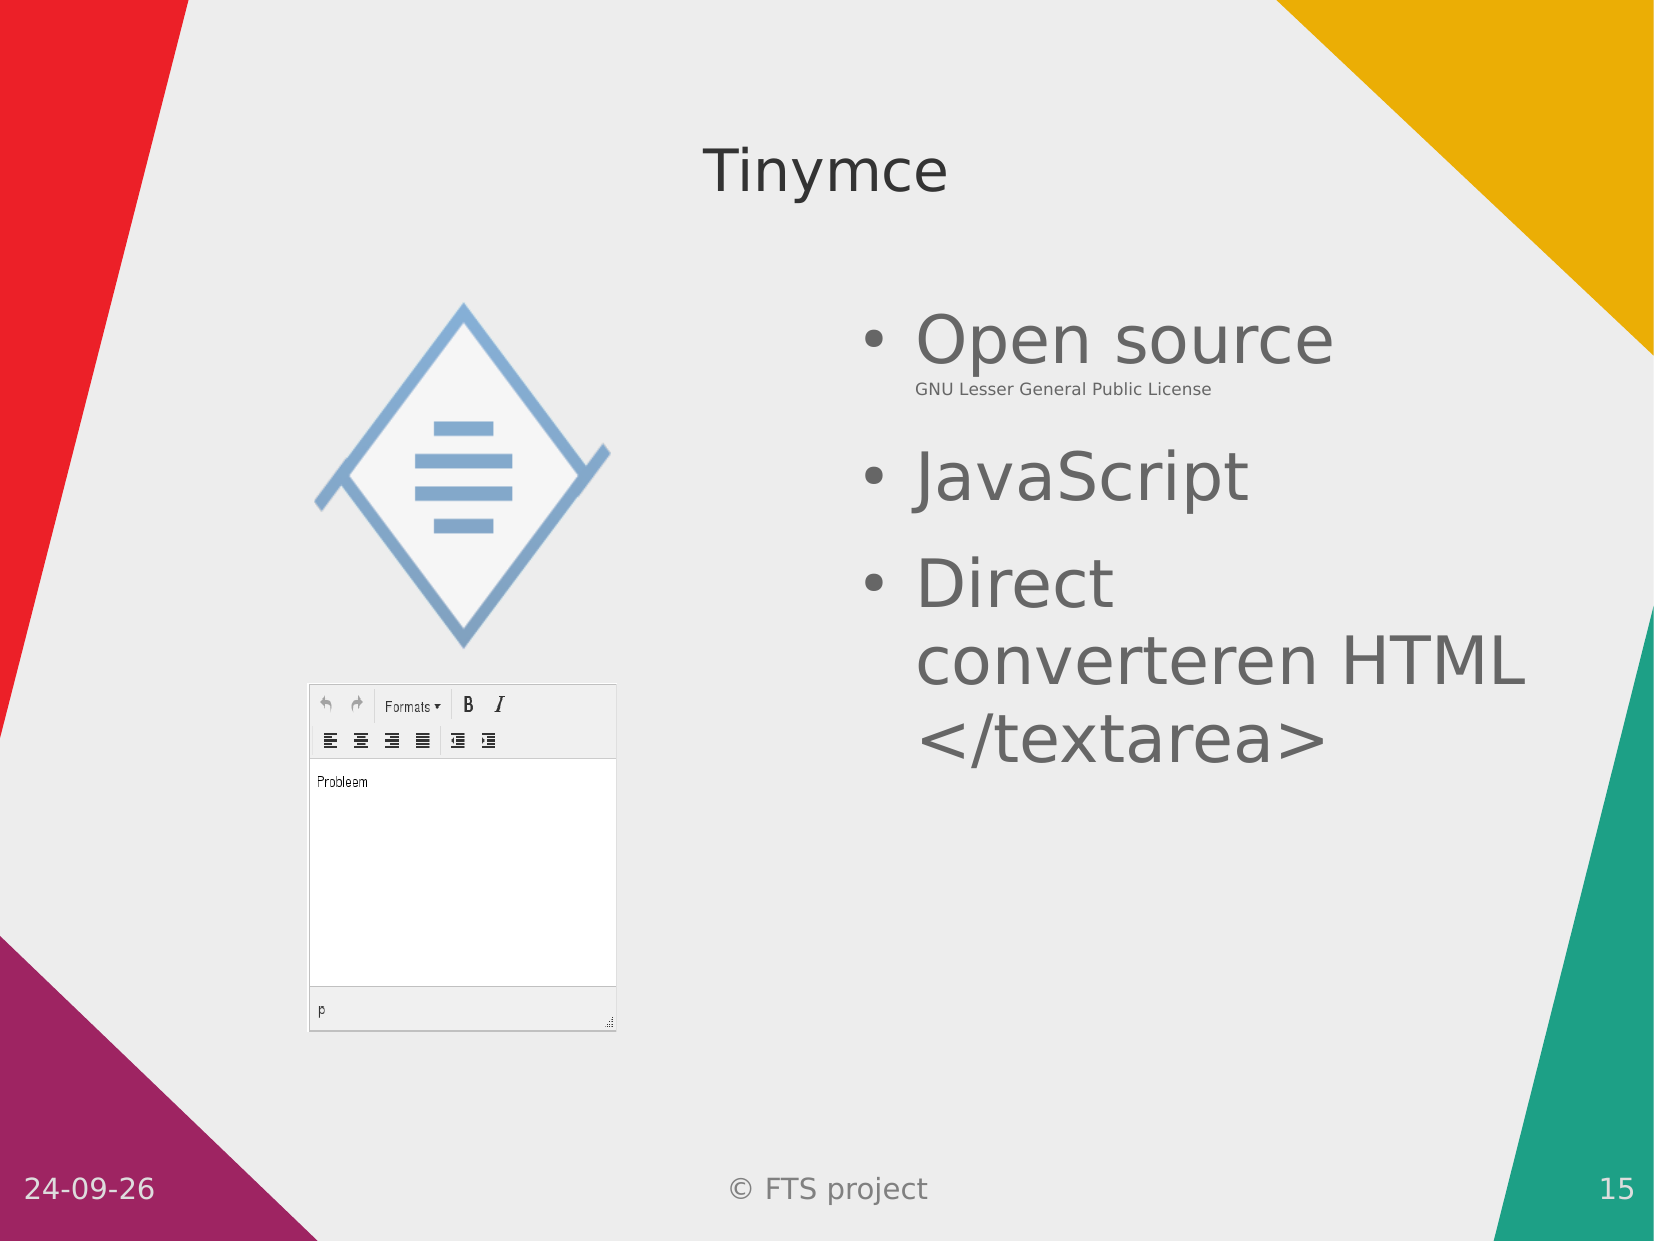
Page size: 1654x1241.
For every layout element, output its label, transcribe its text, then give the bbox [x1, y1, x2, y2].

title Tinymce [114, 73, 1539, 270]
list Open source GNU Lesser General Public License JavaScript Direct converteren HTML </textarea> [844, 301, 1540, 1033]
picture [314, 301, 611, 651]
picture [307, 683, 617, 1032]
